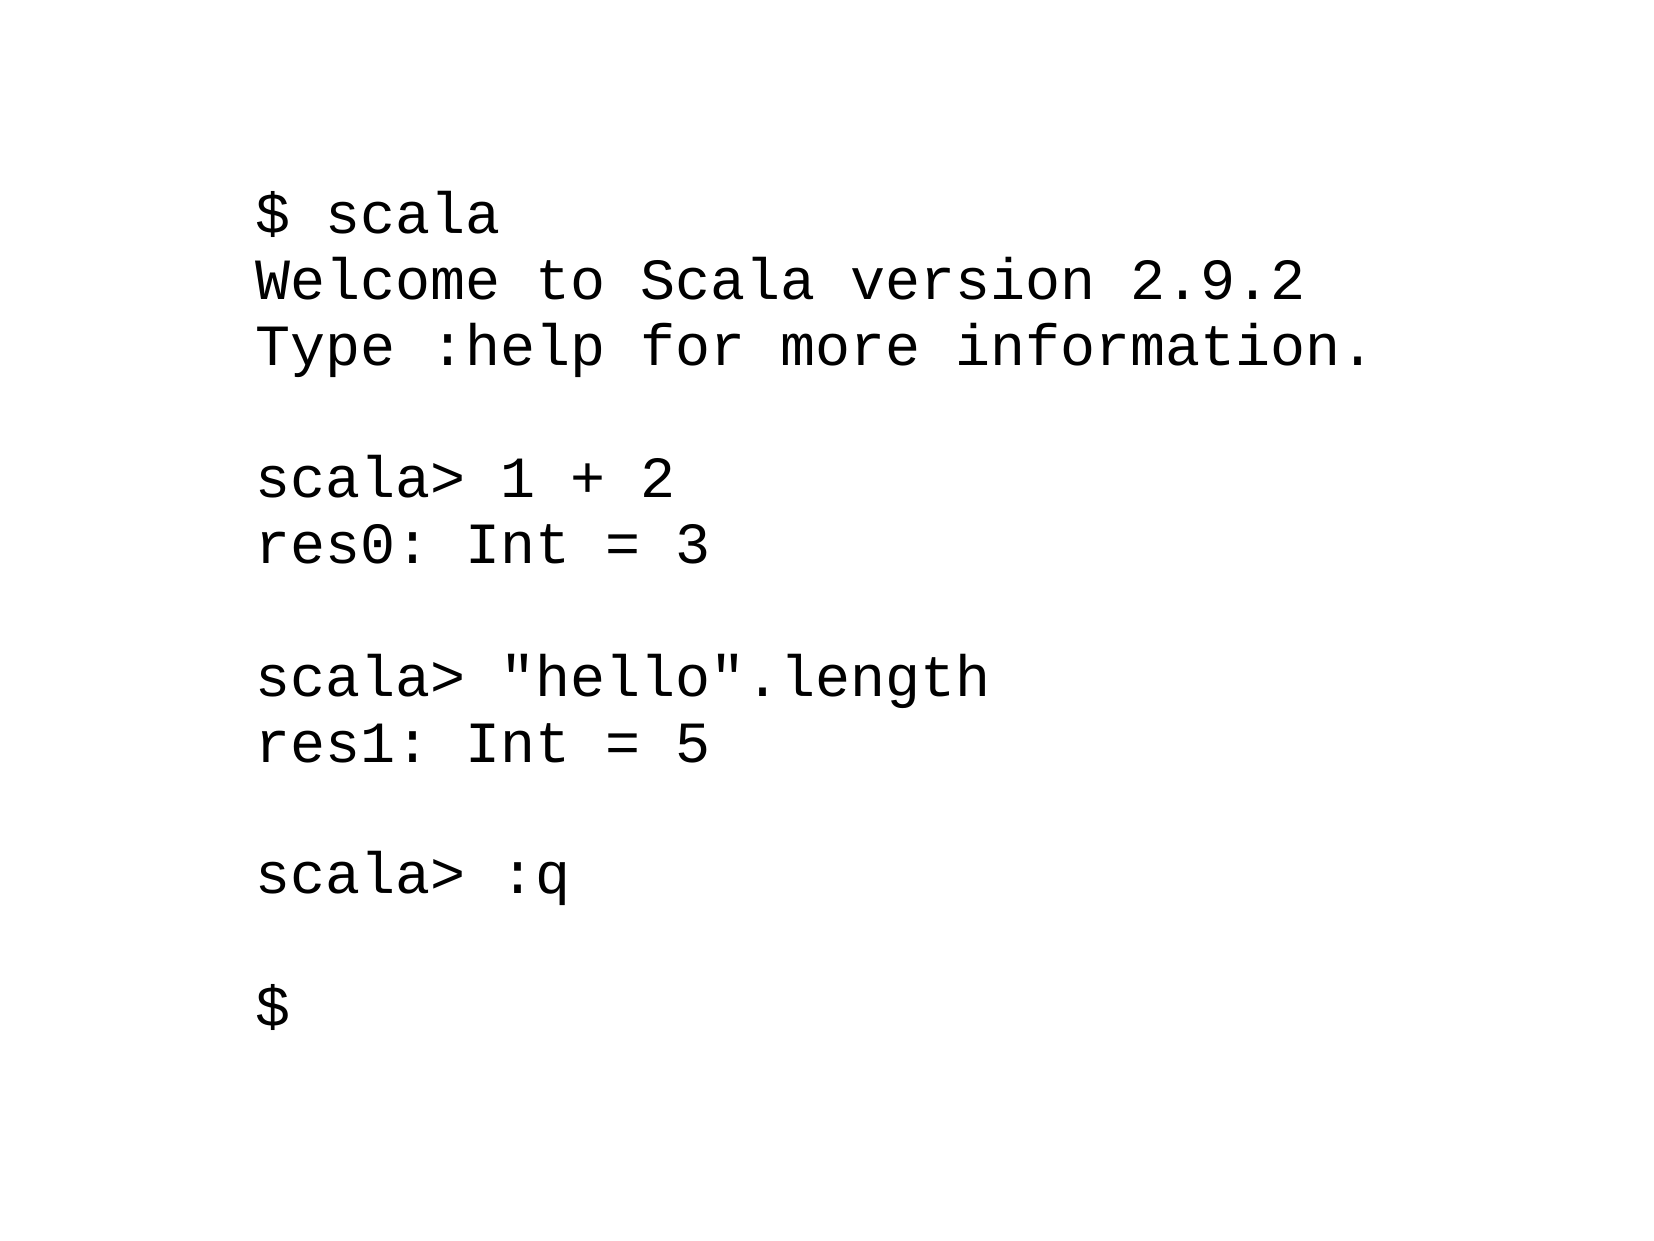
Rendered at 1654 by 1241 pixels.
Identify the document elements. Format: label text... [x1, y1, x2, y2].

text_box $ scala Welcome to Scala version 2.9.2 Type :help for more information. scala> 1 + 2 res0: Int = 3 scala> "hello".length res1: Int = 5 scala> :q $ [255, 185, 1462, 1044]
